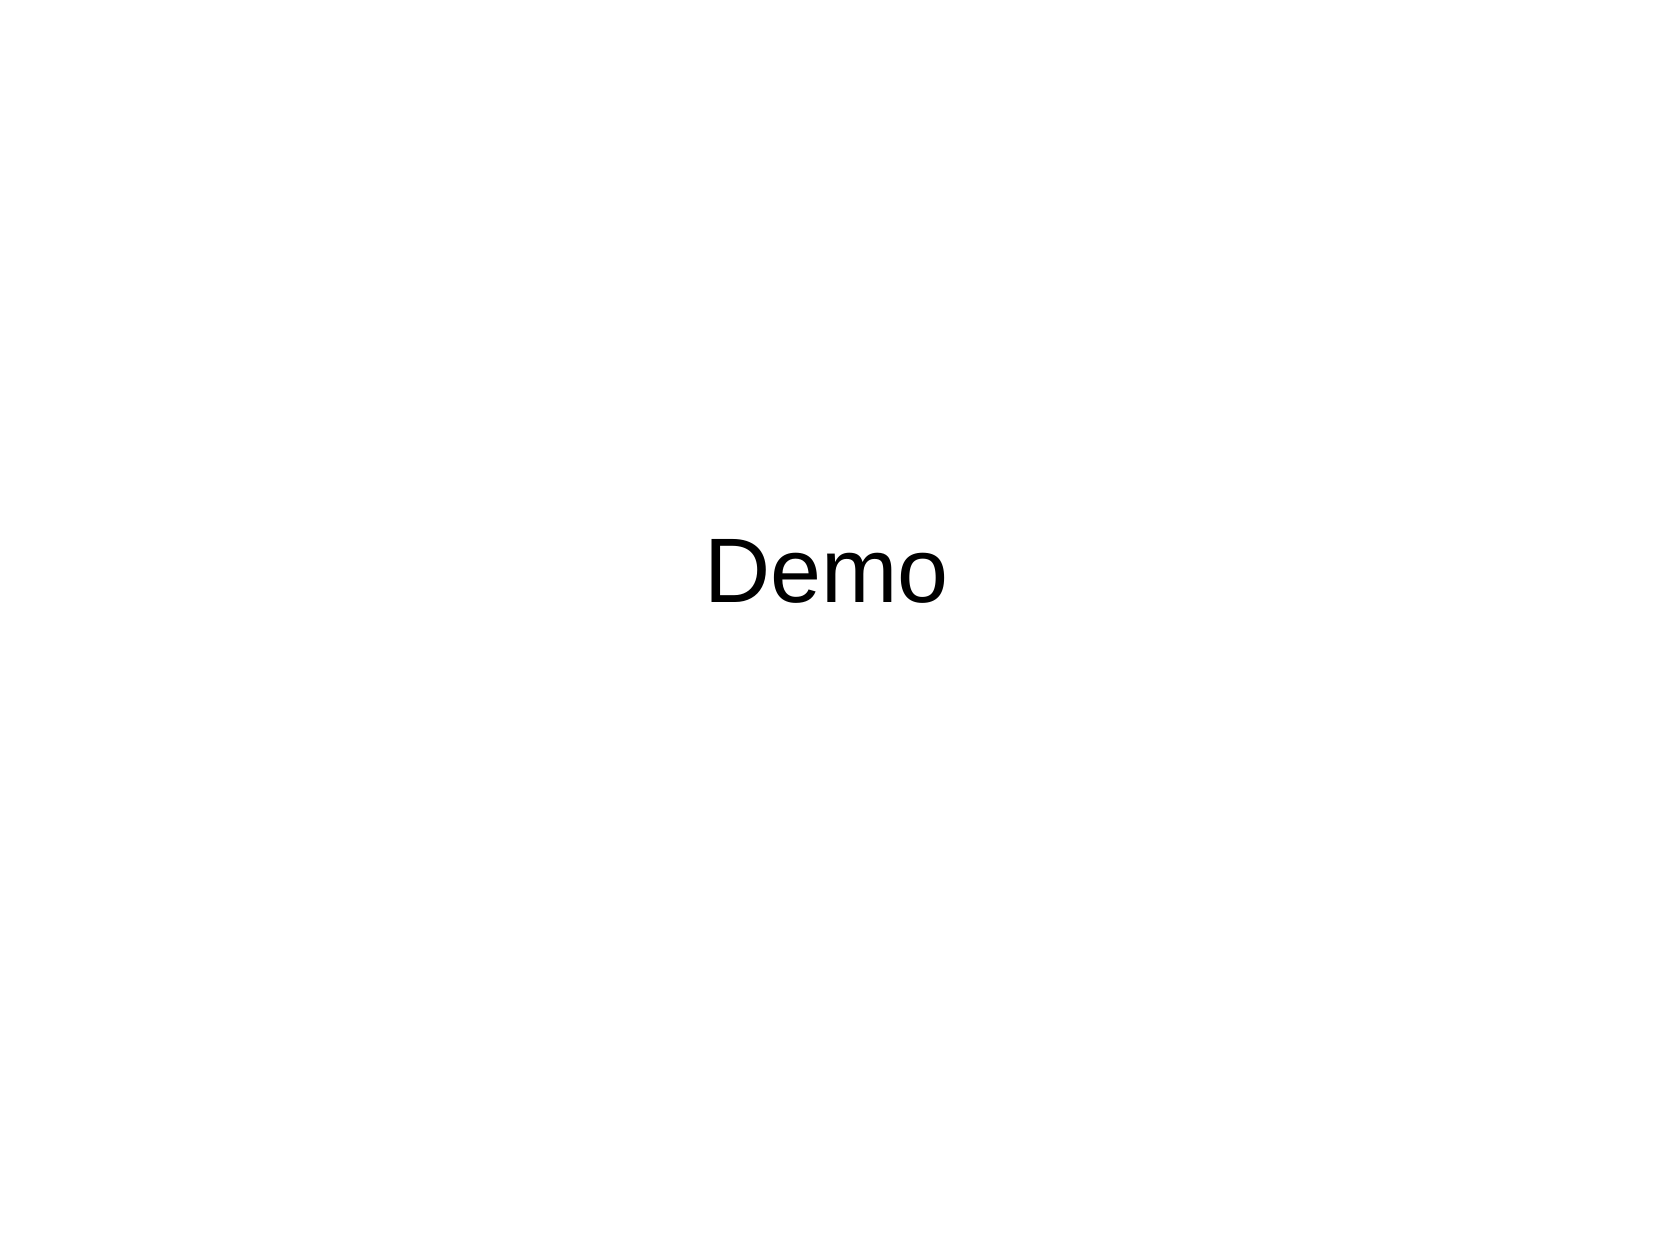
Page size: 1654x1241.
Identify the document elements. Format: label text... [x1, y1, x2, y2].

title Demo [82, 256, 1571, 886]
